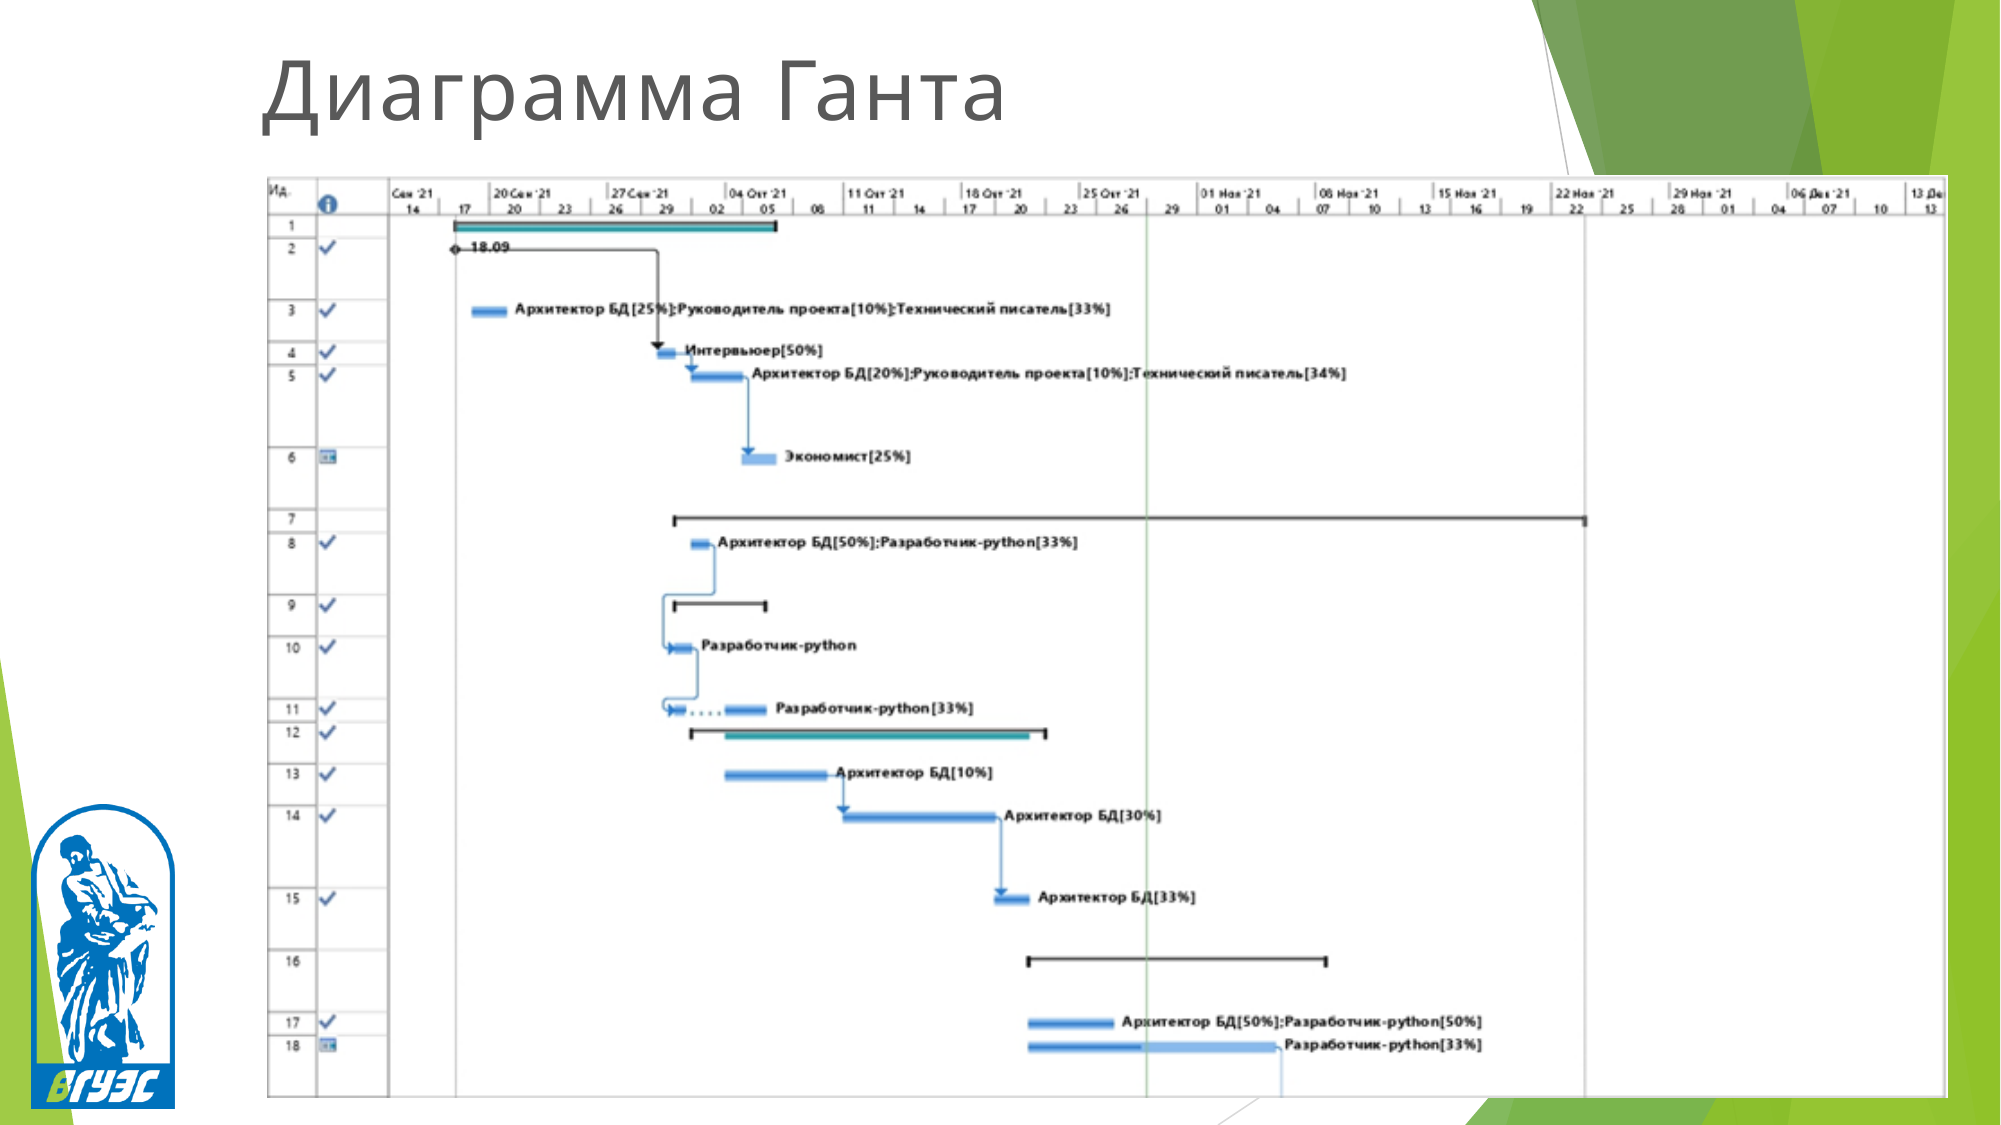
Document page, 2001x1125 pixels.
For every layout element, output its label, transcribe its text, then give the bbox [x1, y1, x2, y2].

picture [267, 175, 1948, 1098]
text_box Диаграмма Ганта [260, 46, 1699, 140]
picture [31, 804, 175, 1109]
